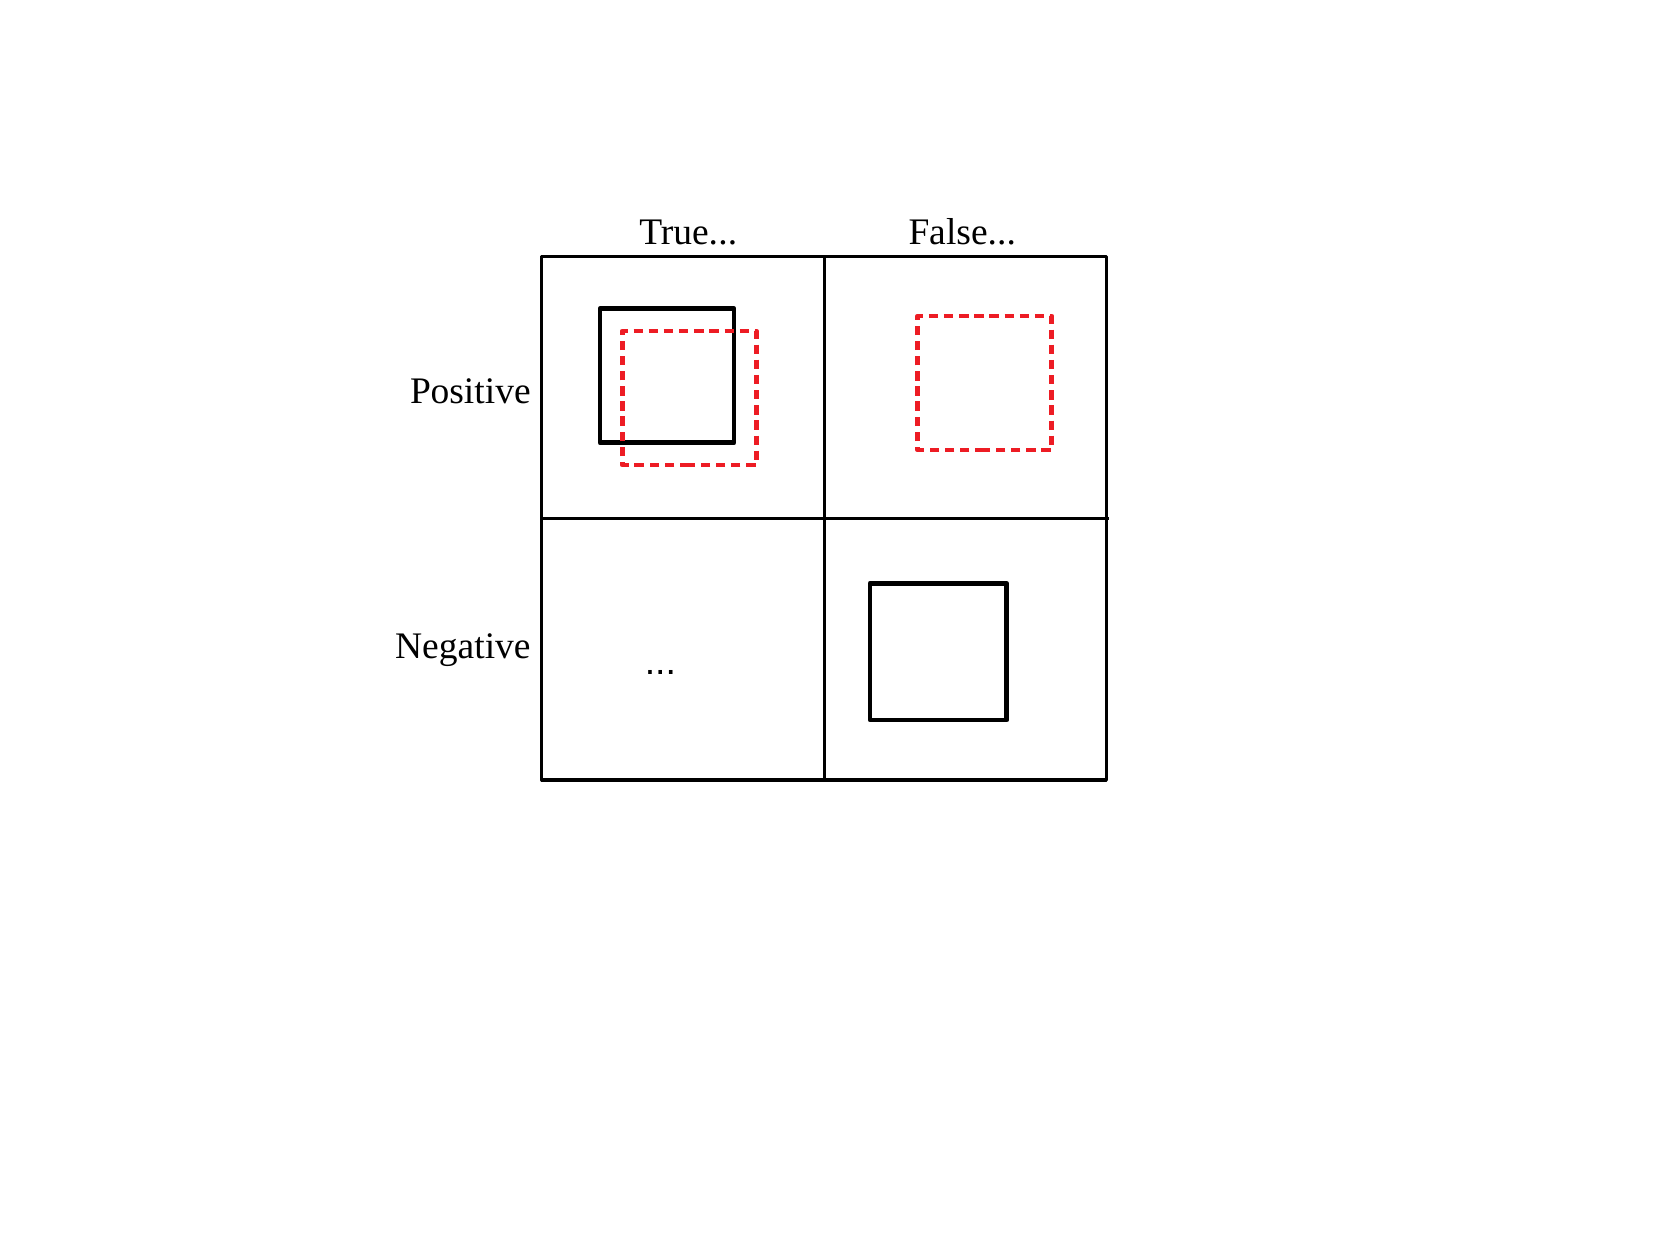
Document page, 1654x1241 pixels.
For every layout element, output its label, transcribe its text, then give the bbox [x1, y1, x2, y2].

text_box Positive [395, 363, 540, 420]
text_box True... [624, 203, 753, 255]
text_box False... [893, 203, 1032, 255]
text_box ... [630, 633, 692, 691]
text_box Negative [380, 618, 540, 675]
